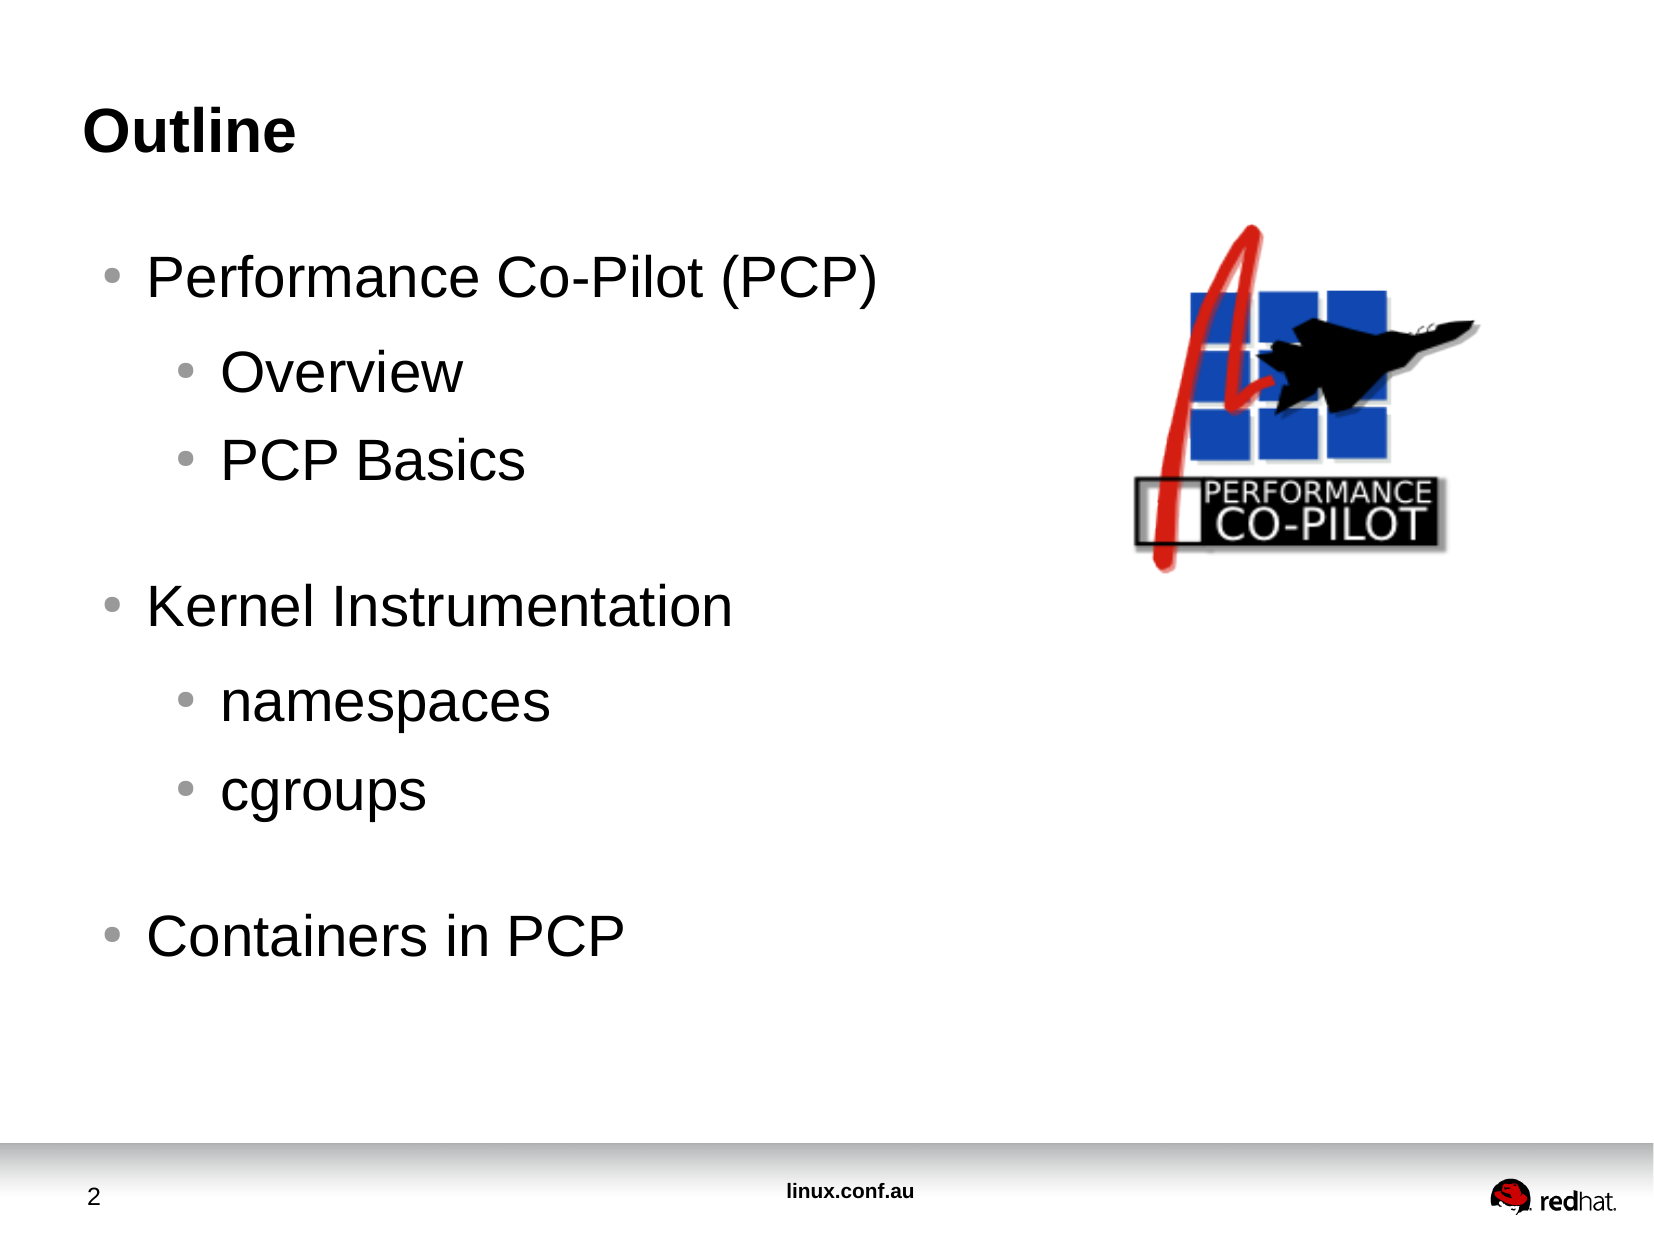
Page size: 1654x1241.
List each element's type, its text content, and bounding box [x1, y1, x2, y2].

picture [1117, 212, 1494, 591]
list Performance Co-Pilot (PCP) Overview PCP Basics Kernel Instrumentation namespaces cgroups Containers in PCP [86, 244, 1576, 1064]
picture [0, 1143, 1654, 1241]
title Outline [82, 37, 1571, 226]
